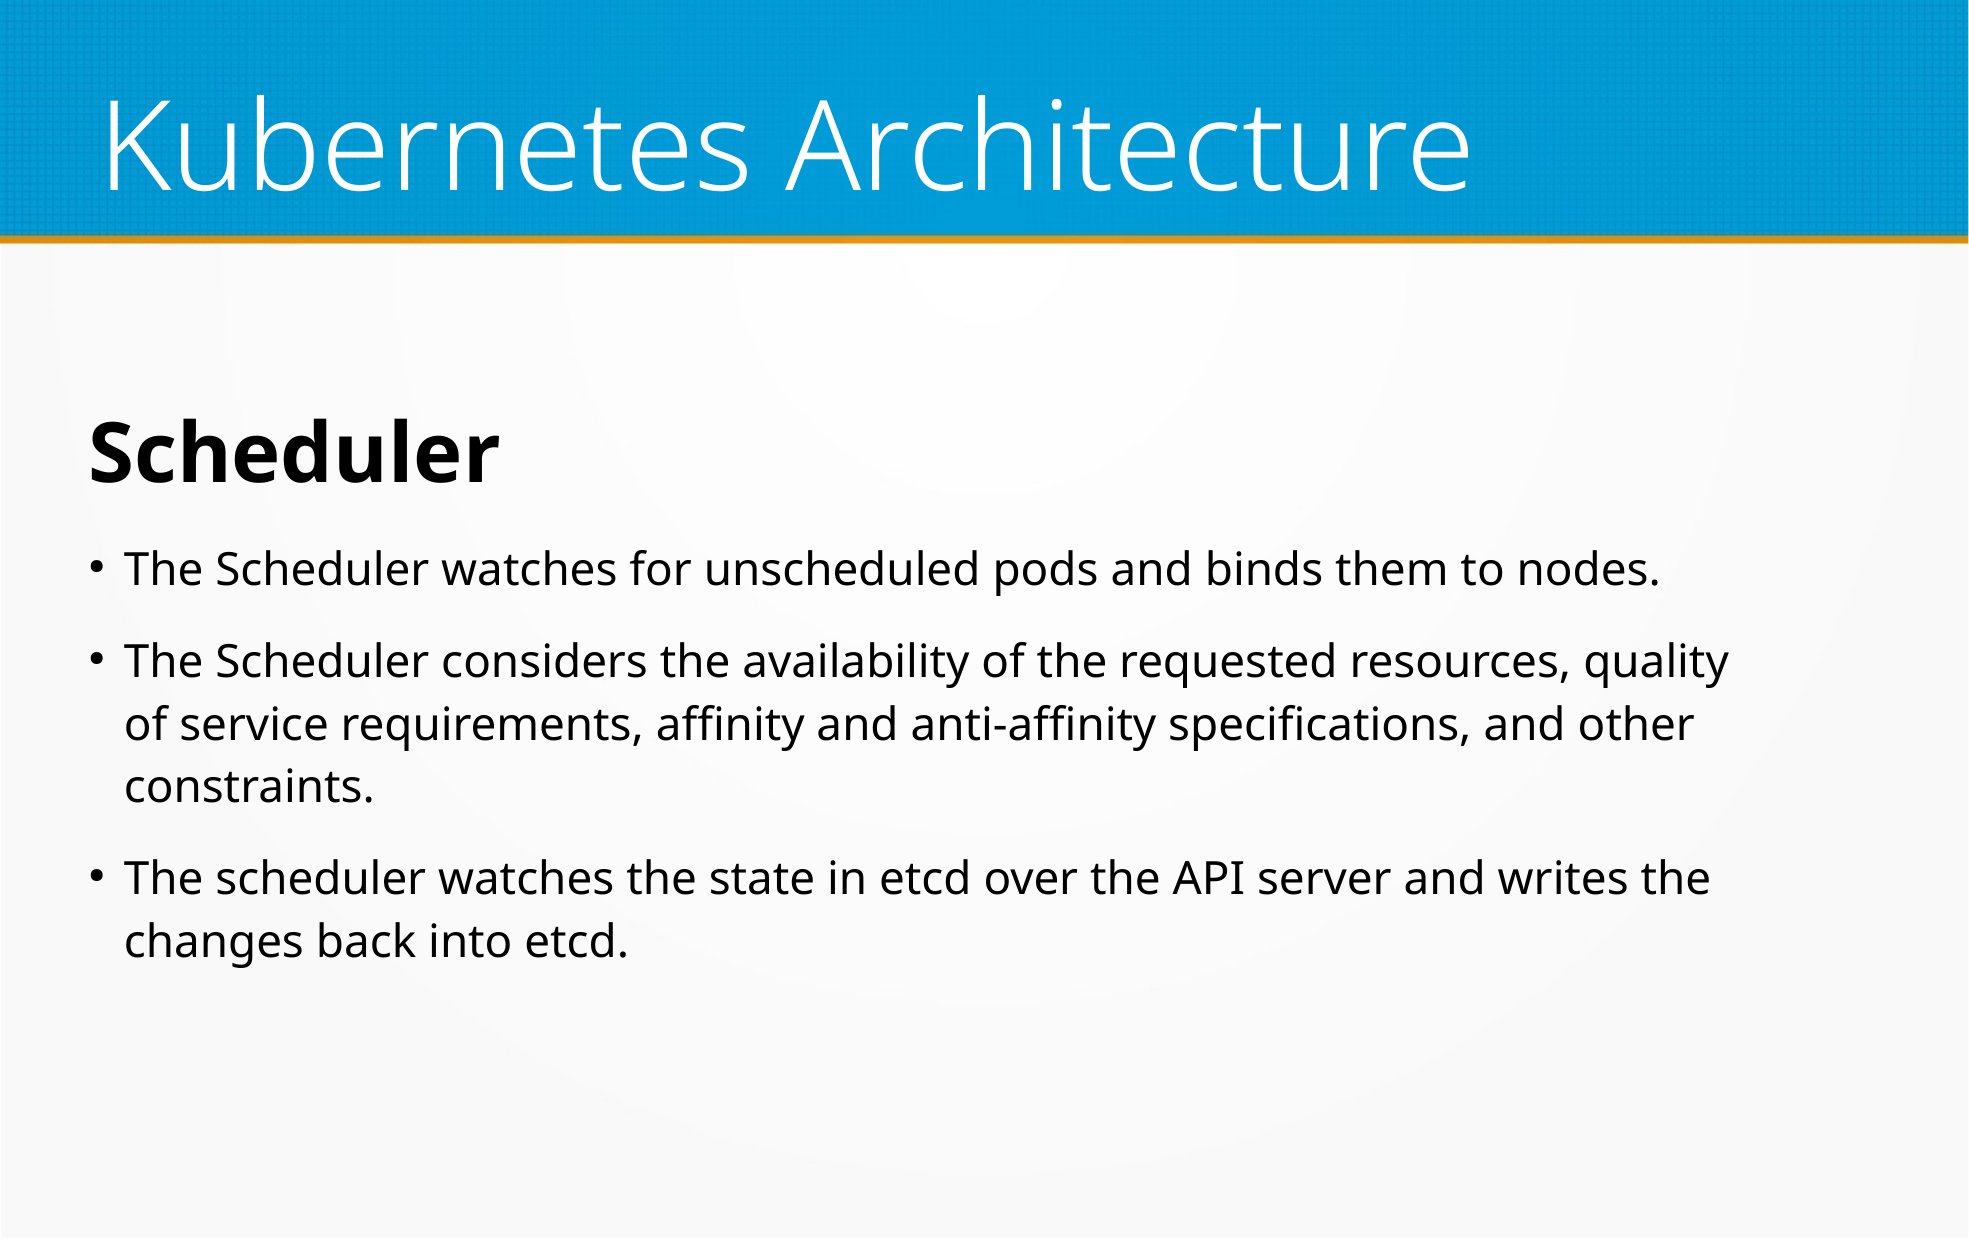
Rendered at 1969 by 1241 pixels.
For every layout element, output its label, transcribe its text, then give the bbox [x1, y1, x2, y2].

title Kubernetes Architecture [98, 19, 1870, 227]
text_box Scheduler The Scheduler watches for unscheduled pods and binds them to nodes. The Scheduler considers the availability of the requested resources, quality of service requirements, affinity and anti-affinity specifications, and other constraints. The scheduler watches the state in etcd over the API server and writes the changes back into etcd. [82, 438, 1772, 1019]
picture [0, 233, 1969, 1241]
